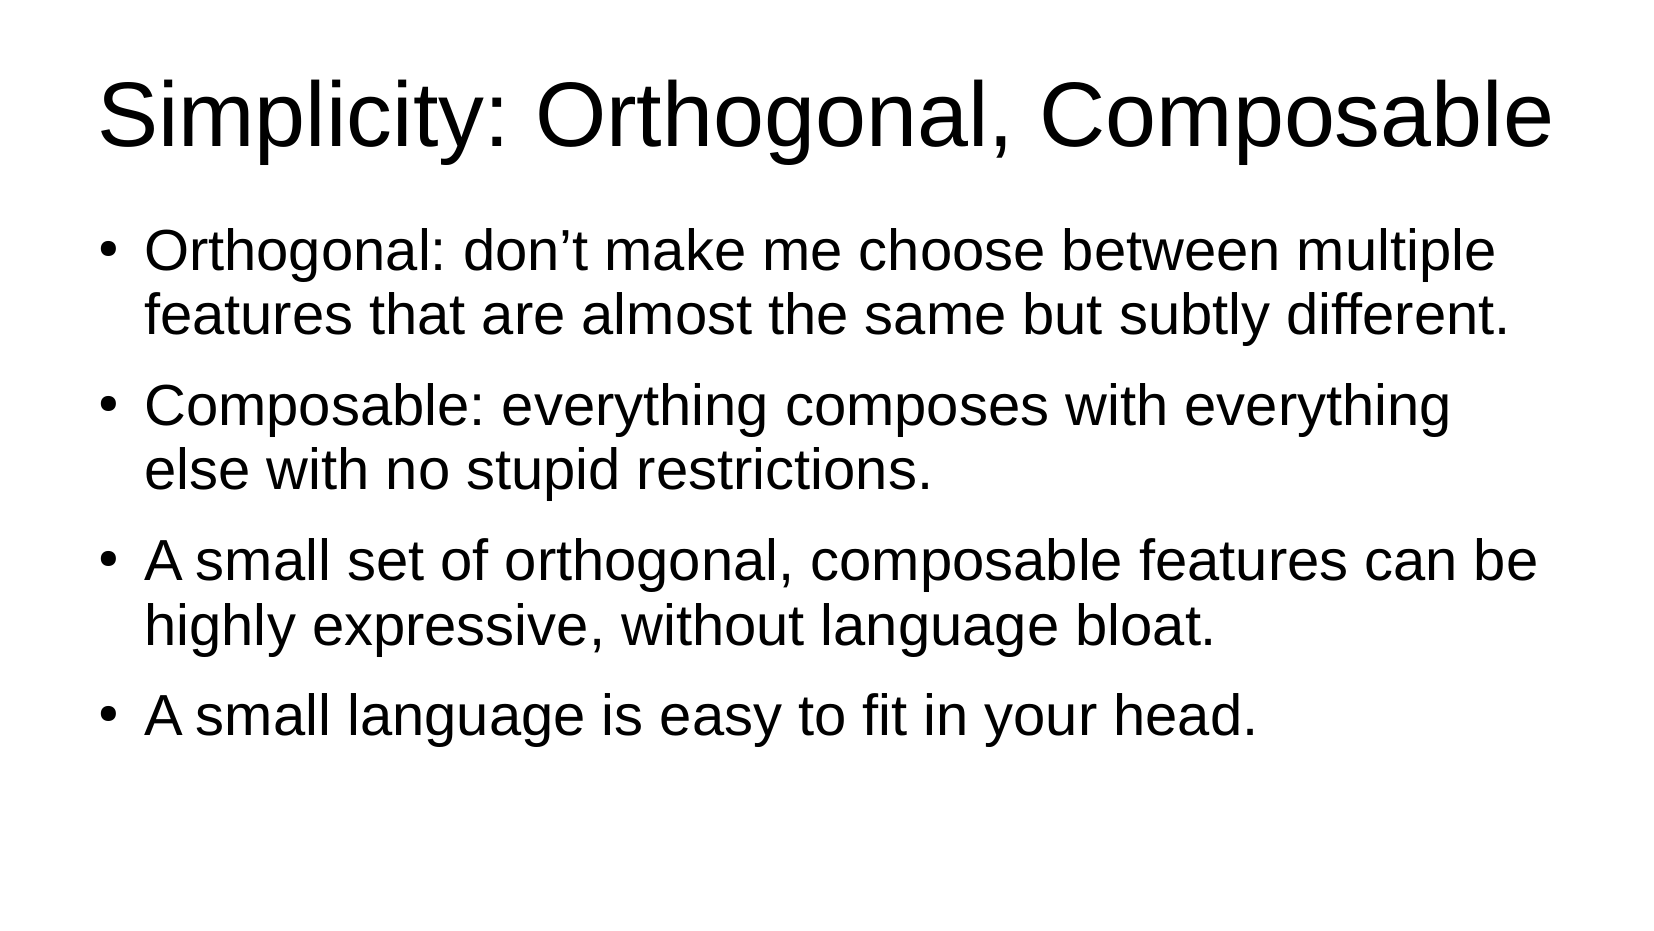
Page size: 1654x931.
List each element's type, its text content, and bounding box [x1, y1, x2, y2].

list Orthogonal: don’t make me choose between multiple features that are almost the same but subtly different. Composable: everything composes with everything else with no stupid restrictions. A small set of orthogonal, composable features can be highly expressive, without language bloat. A small language is easy to fit in your head. [82, 217, 1571, 758]
title Simplicity: Orthogonal, Composable [82, 37, 1571, 193]
